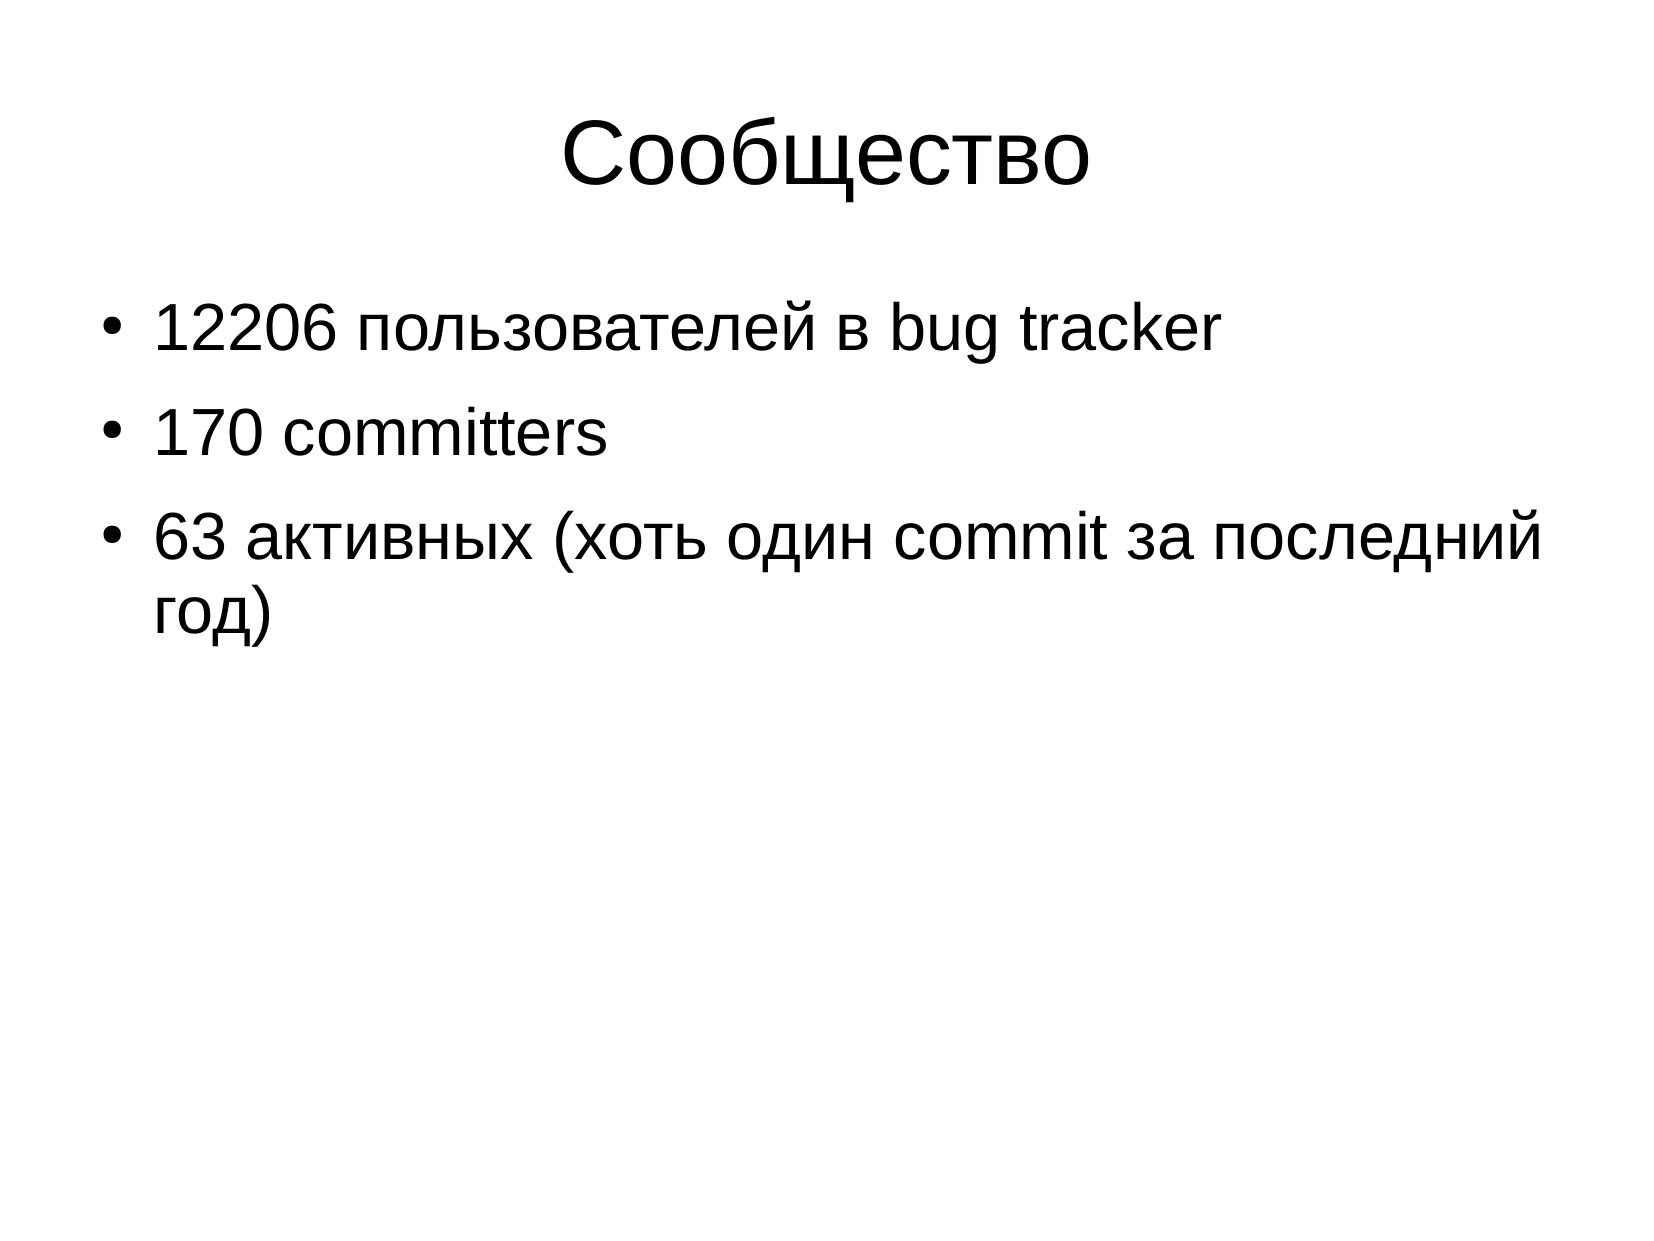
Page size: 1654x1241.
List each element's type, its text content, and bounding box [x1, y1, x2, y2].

list 12206 пользователей в bug tracker 170 committers 63 активных (хоть один commit за последний год) [82, 290, 1571, 1010]
title Сообщество [82, 49, 1571, 257]
